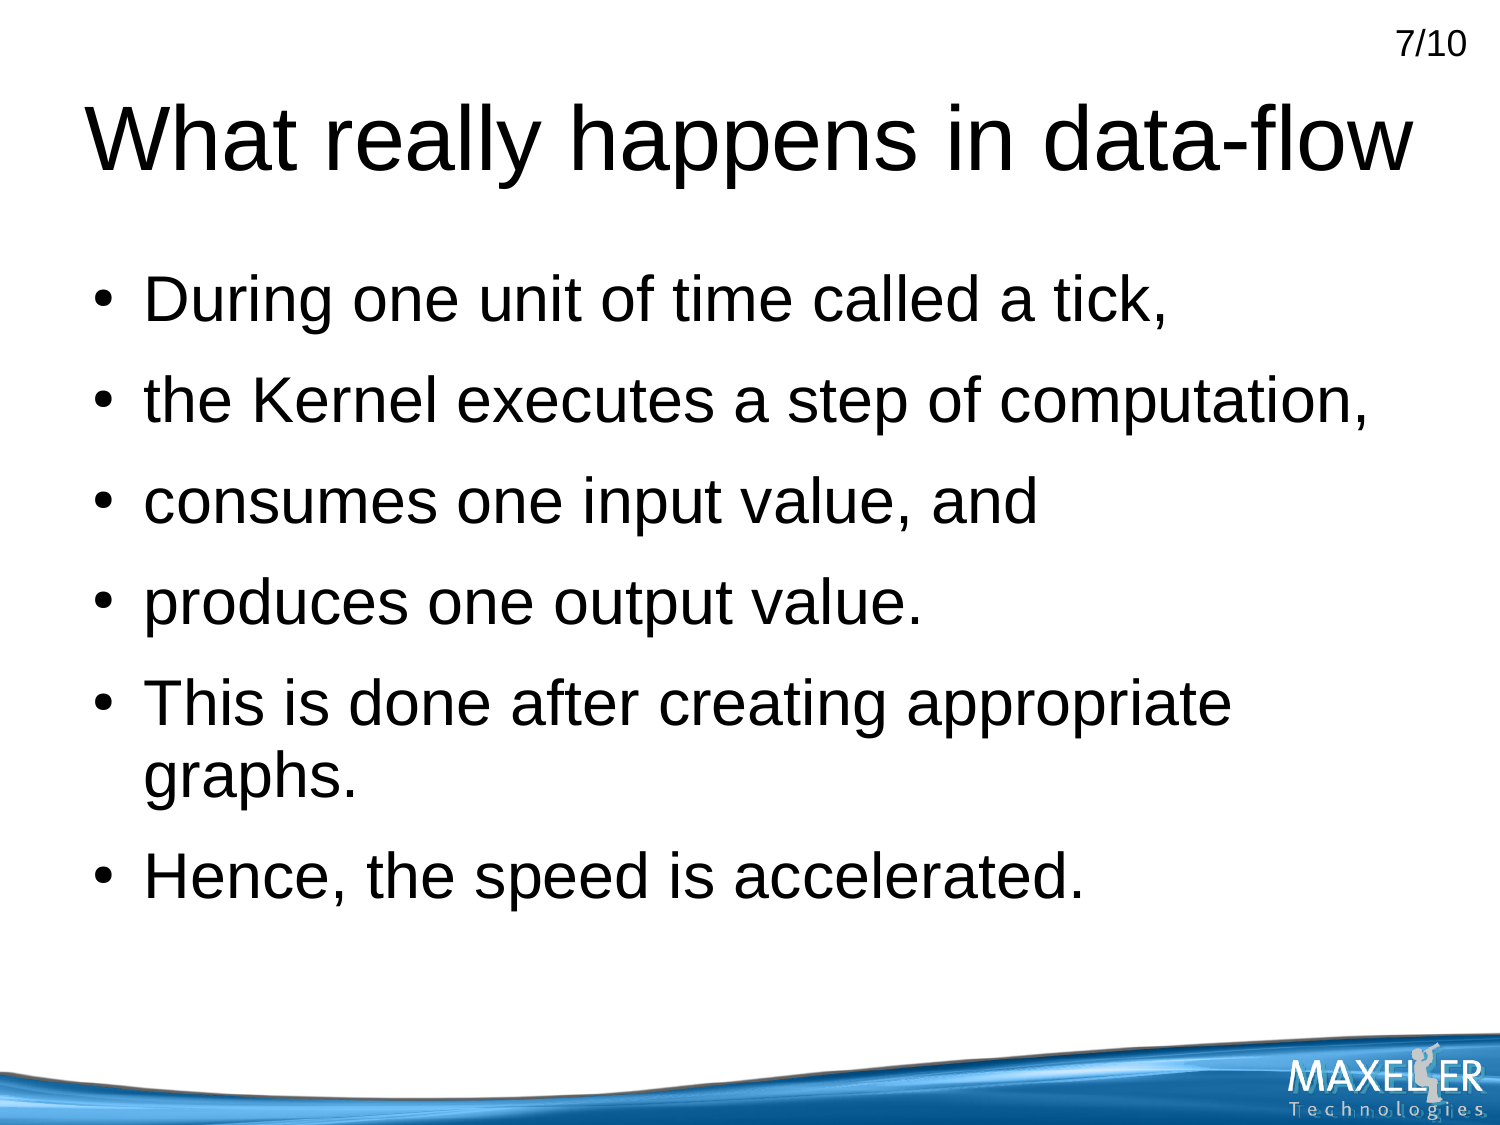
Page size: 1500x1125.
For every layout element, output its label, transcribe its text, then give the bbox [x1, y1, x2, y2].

picture [0, 1023, 1500, 1125]
list During one unit of time called a tick, the Kernel executes a step of computation, consumes one input value, and produces one output value. This is done after creating appropriate graphs. Hence, the speed is accelerated. [75, 263, 1425, 916]
text_box 7/10 [1380, 15, 1486, 72]
title What really happens in data-flow [75, 44, 1425, 233]
